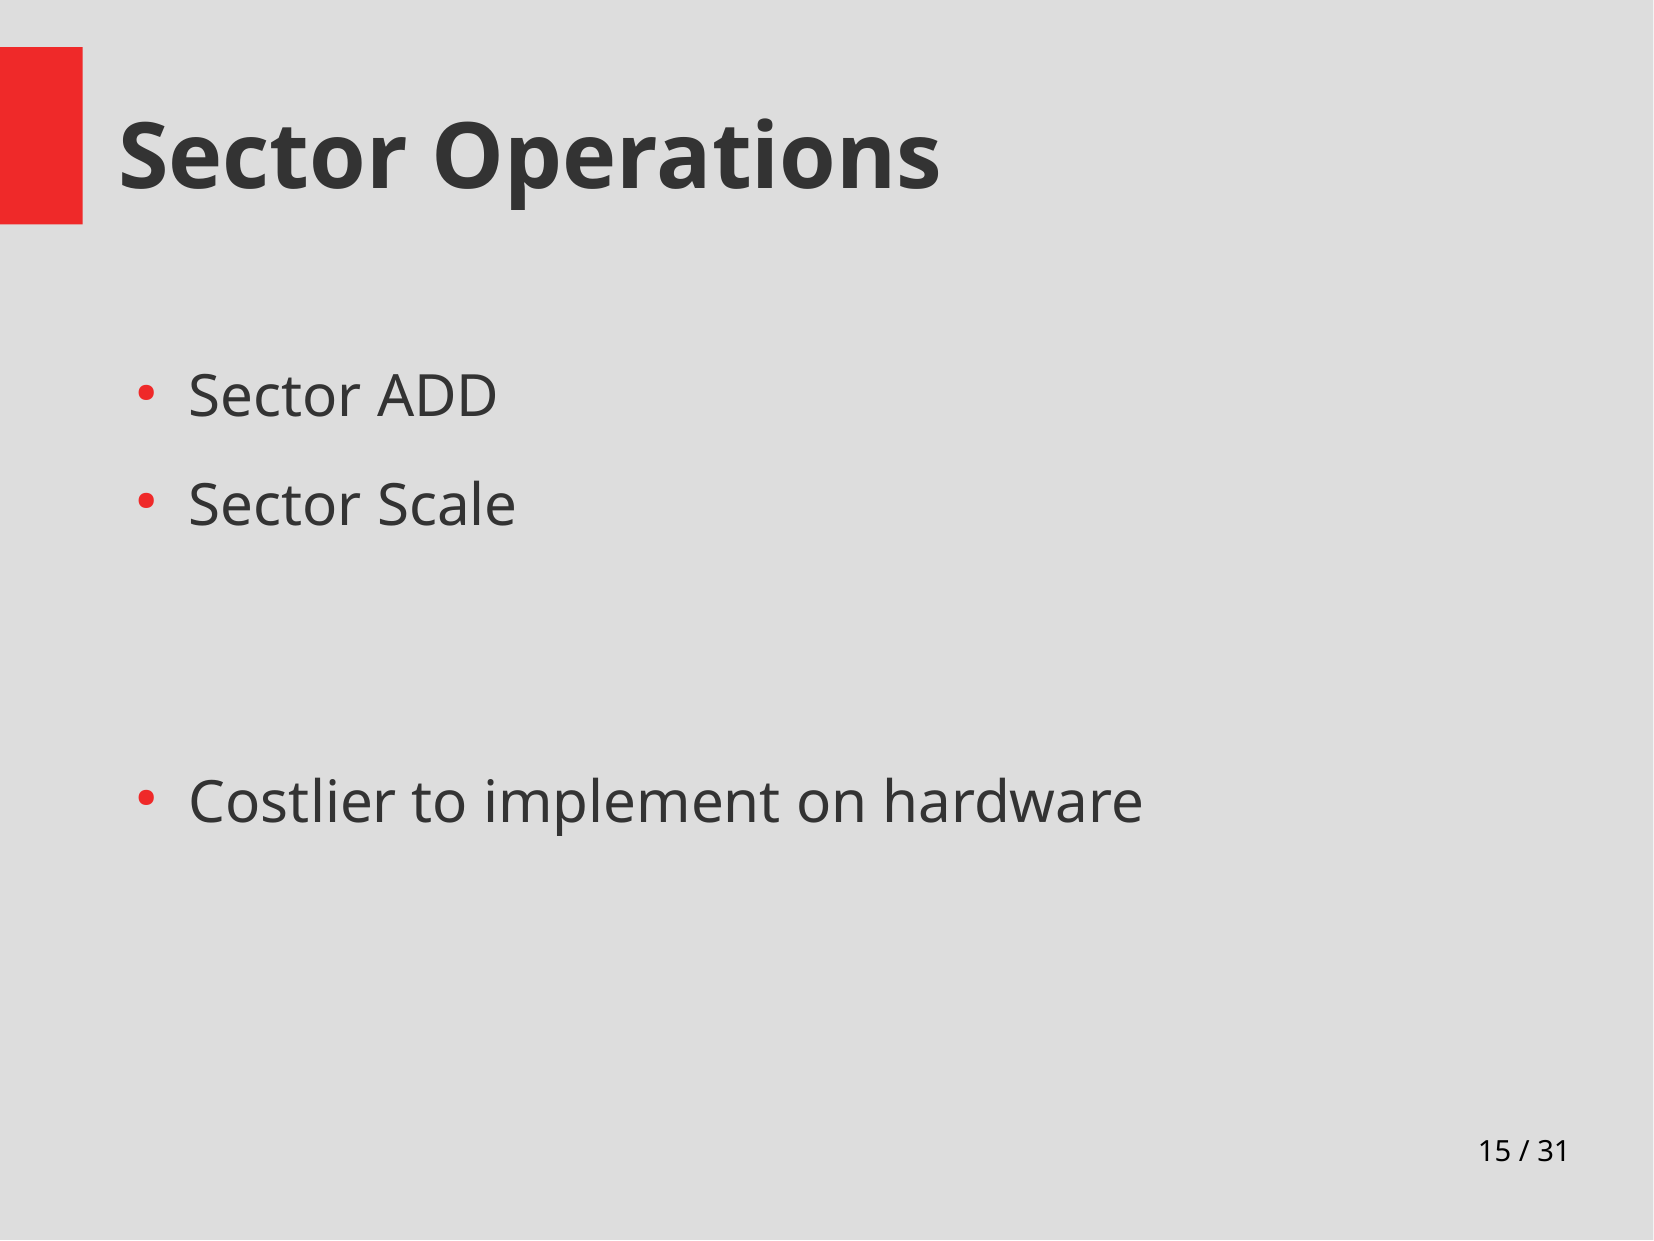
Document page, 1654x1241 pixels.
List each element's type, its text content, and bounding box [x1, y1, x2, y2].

title Sector Operations [118, 49, 1571, 257]
list Sector ADD Sector Scale Costlier to implement on hardware [118, 354, 1536, 1074]
